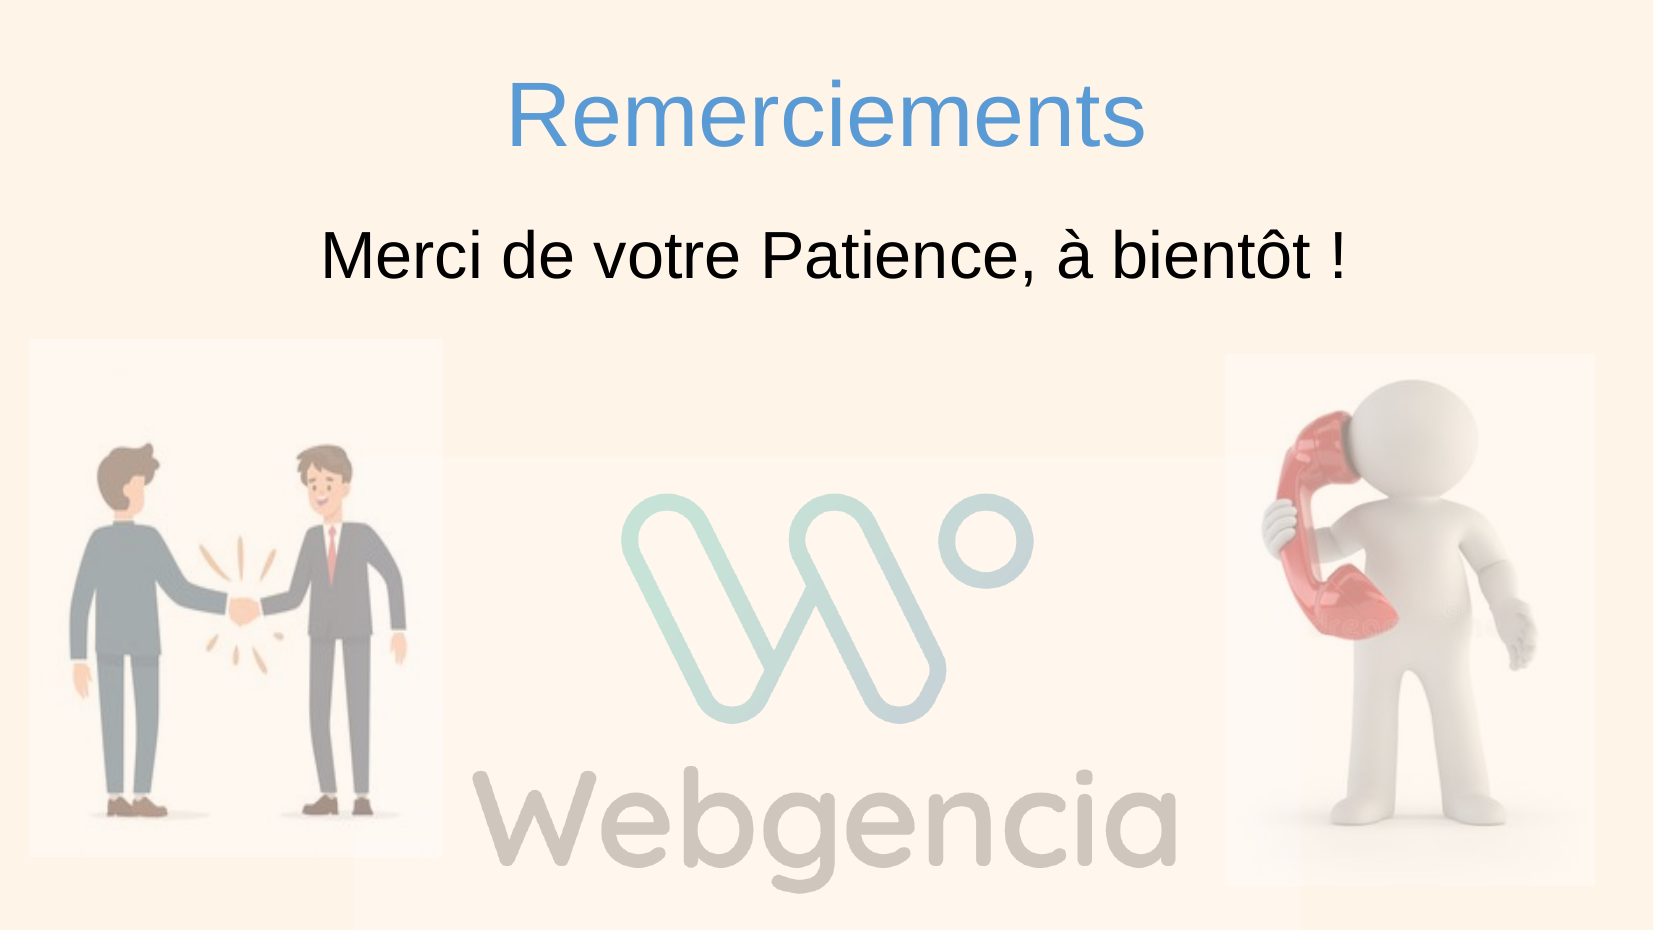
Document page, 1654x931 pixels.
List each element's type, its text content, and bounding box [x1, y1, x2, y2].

title Remerciements [82, 37, 1571, 193]
list Merci de votre Patience, à bientôt ! [82, 217, 1571, 457]
picture [29, 339, 1595, 931]
